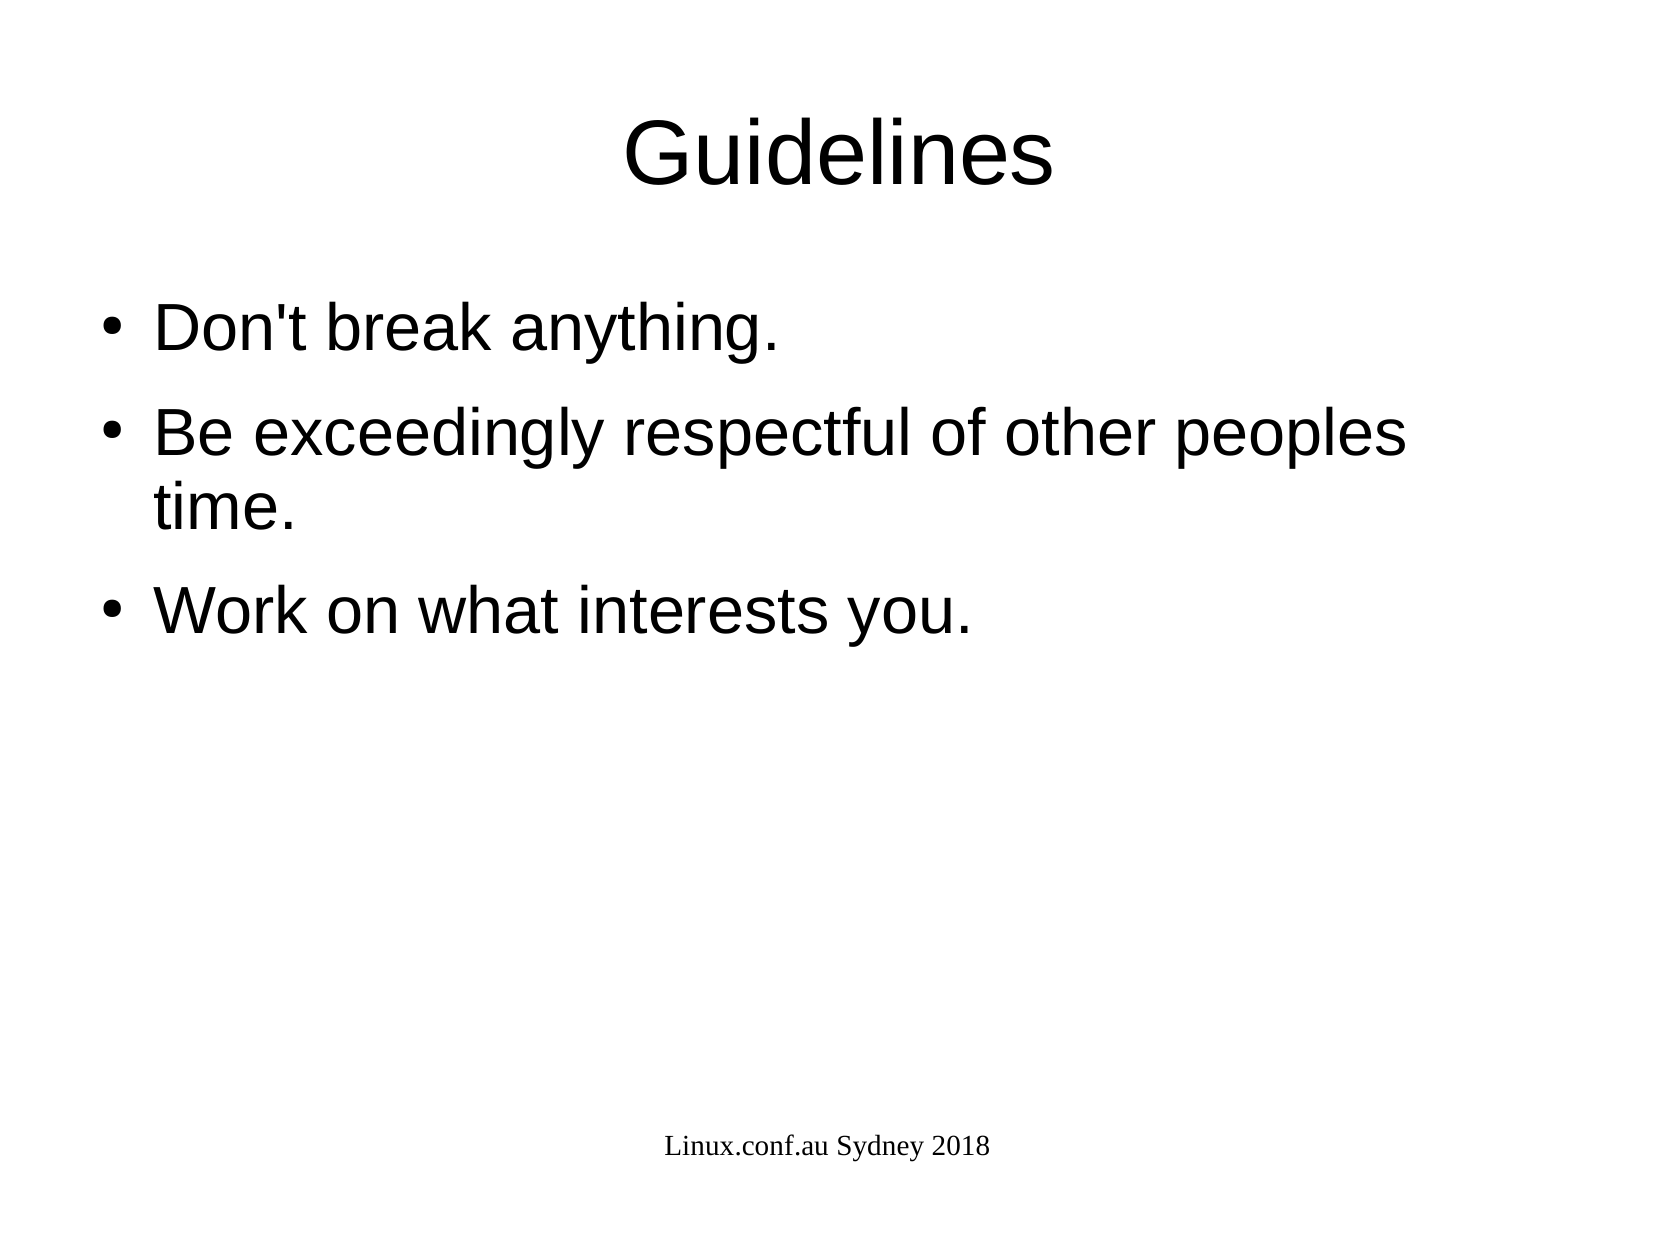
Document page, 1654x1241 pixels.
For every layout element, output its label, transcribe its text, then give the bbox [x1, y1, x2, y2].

title Guidelines [82, 49, 1571, 257]
list Don't break anything. Be exceedingly respectful of other peoples time. Work on what interests you. [82, 290, 1571, 1010]
